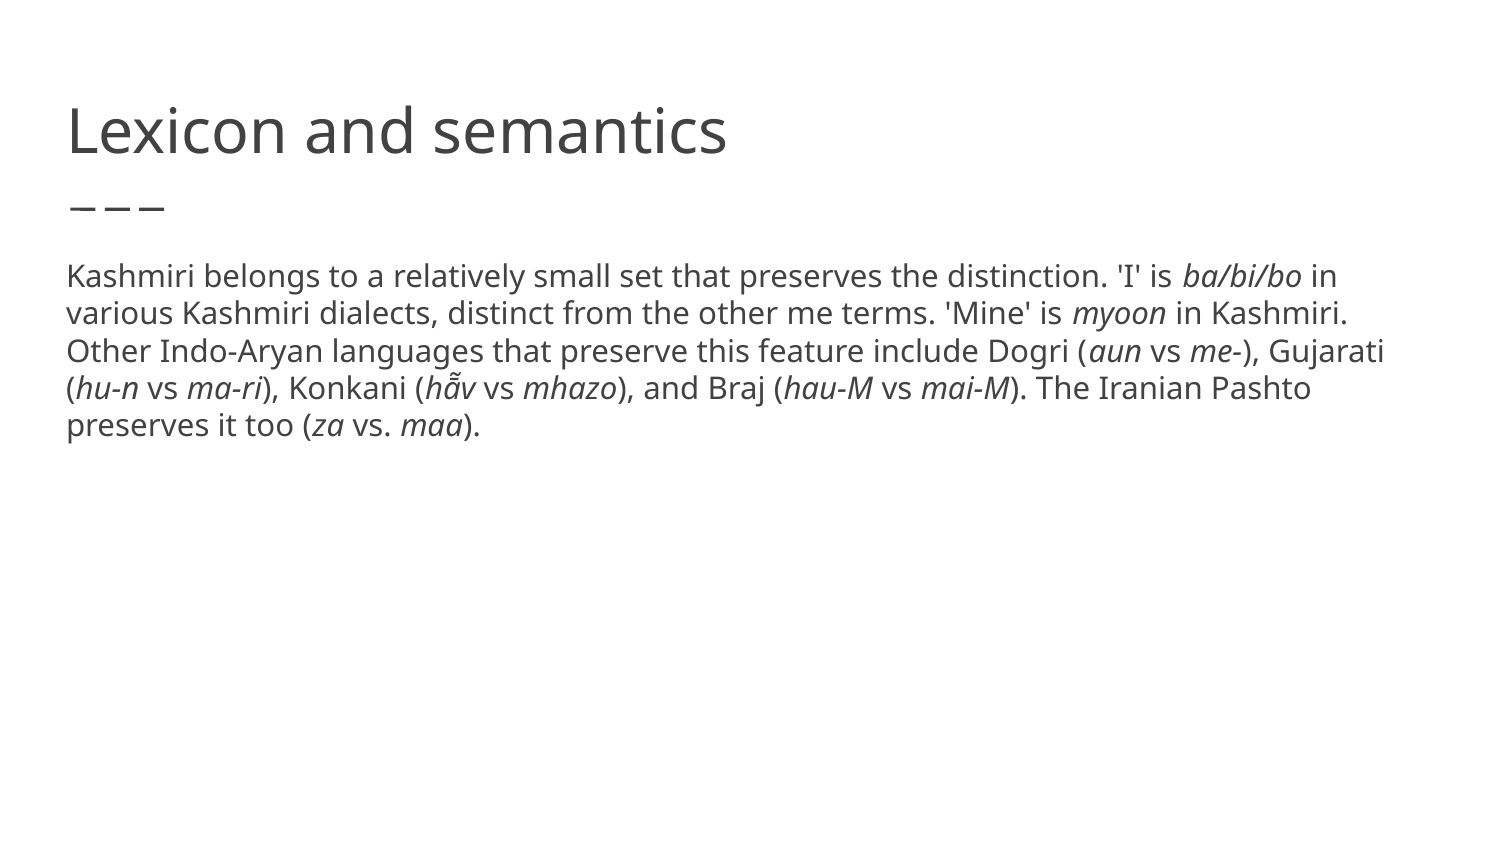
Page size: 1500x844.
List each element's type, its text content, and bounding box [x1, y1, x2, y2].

title Lexicon and semantics [51, 61, 1449, 182]
list Kashmiri belongs to a relatively small set that preserves the distinction. 'I' is ba/bi/bo in various Kashmiri dialects, distinct from the other me terms. 'Mine' is myoon in Kashmiri. Other Indo-Aryan languages that preserve this feature include Dogri (aun vs me-), Gujarati (hu-n vs ma-ri), Konkani (hā̃v vs mhazo), and Braj (hau-M vs mai-M). The Iranian Pashto preserves it too (za vs. maa). [51, 240, 1449, 750]
